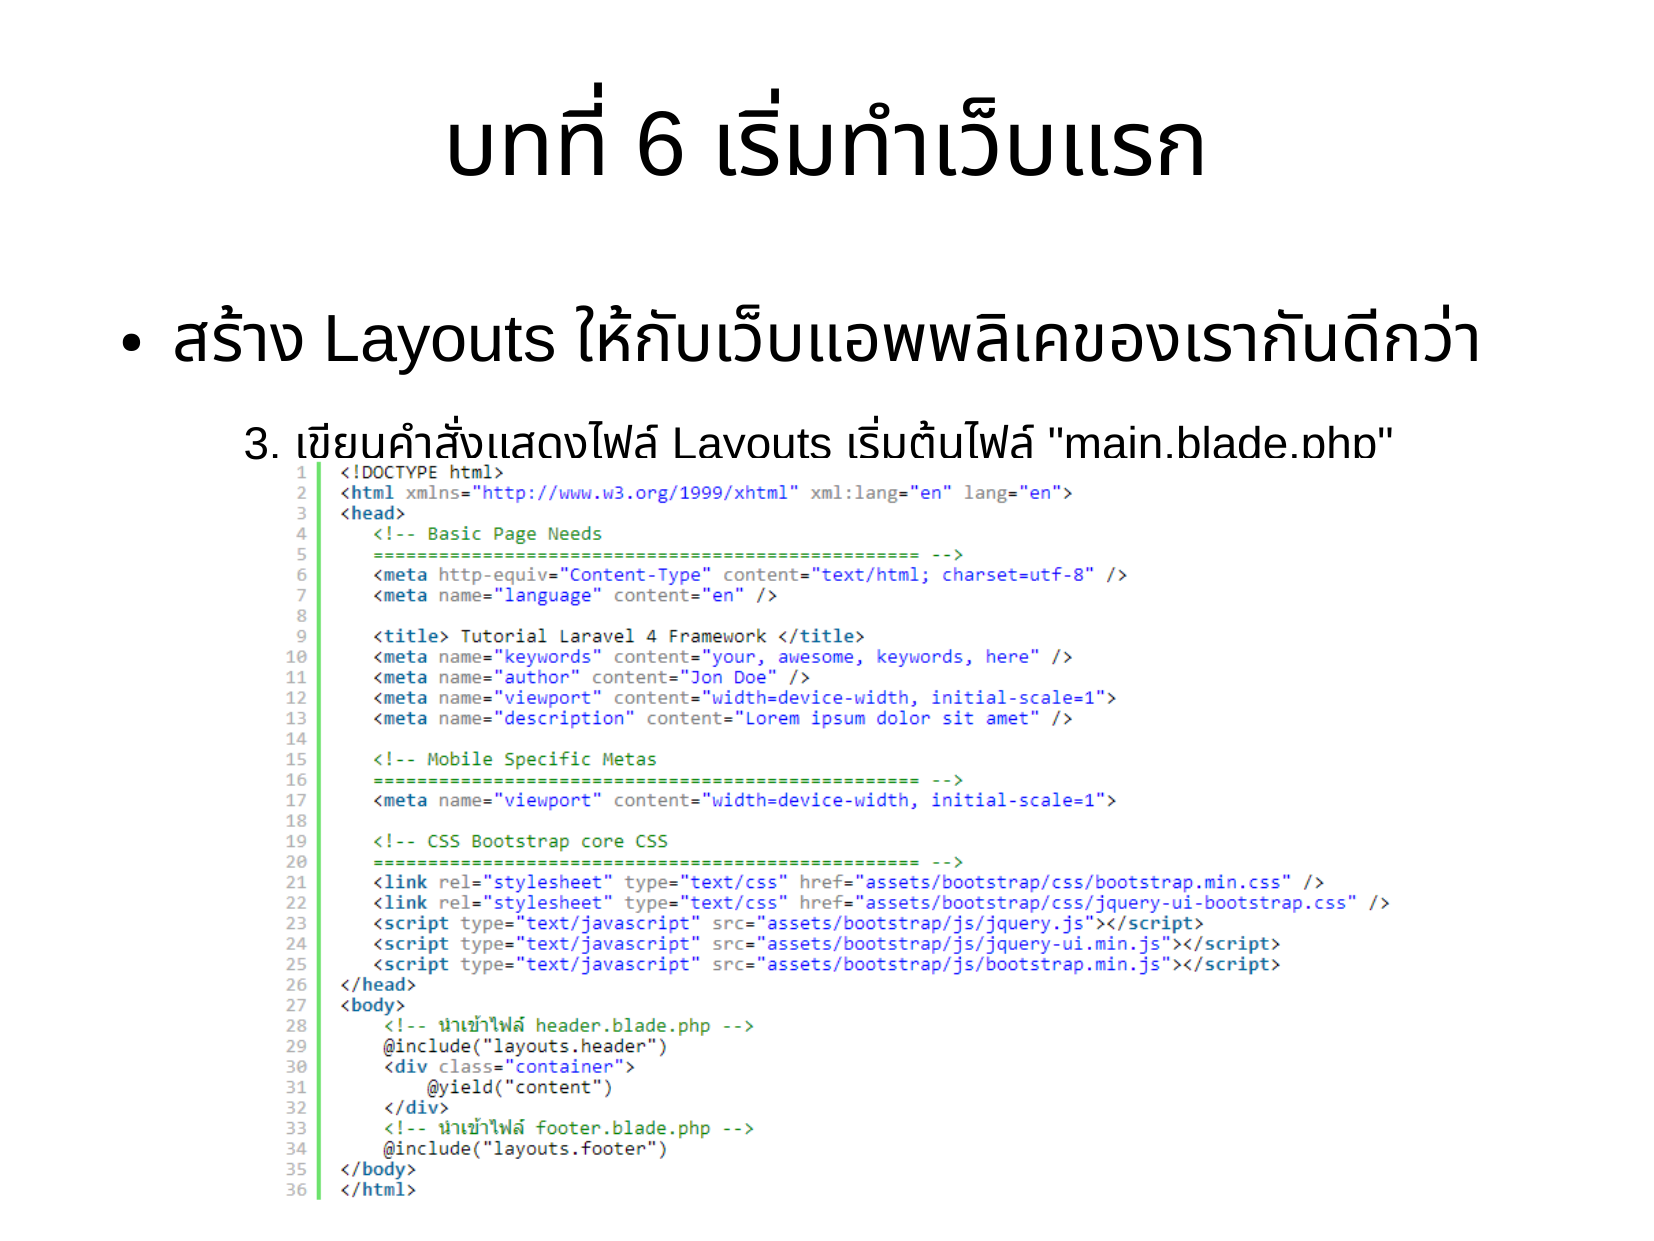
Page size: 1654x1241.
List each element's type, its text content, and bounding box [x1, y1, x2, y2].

picture [265, 458, 1411, 1216]
list สร้าง Layouts ให้กับเว็บแอพพลิเคของเรากันดีกว่า 3. เขียนคำสั่งแสดงไฟล์ Layouts เริ่มต้นไฟล์ "main.blade.php" [101, 300, 1591, 1021]
title บทที่ 6 เริ่มทำเว็บแรก [82, 49, 1571, 257]
